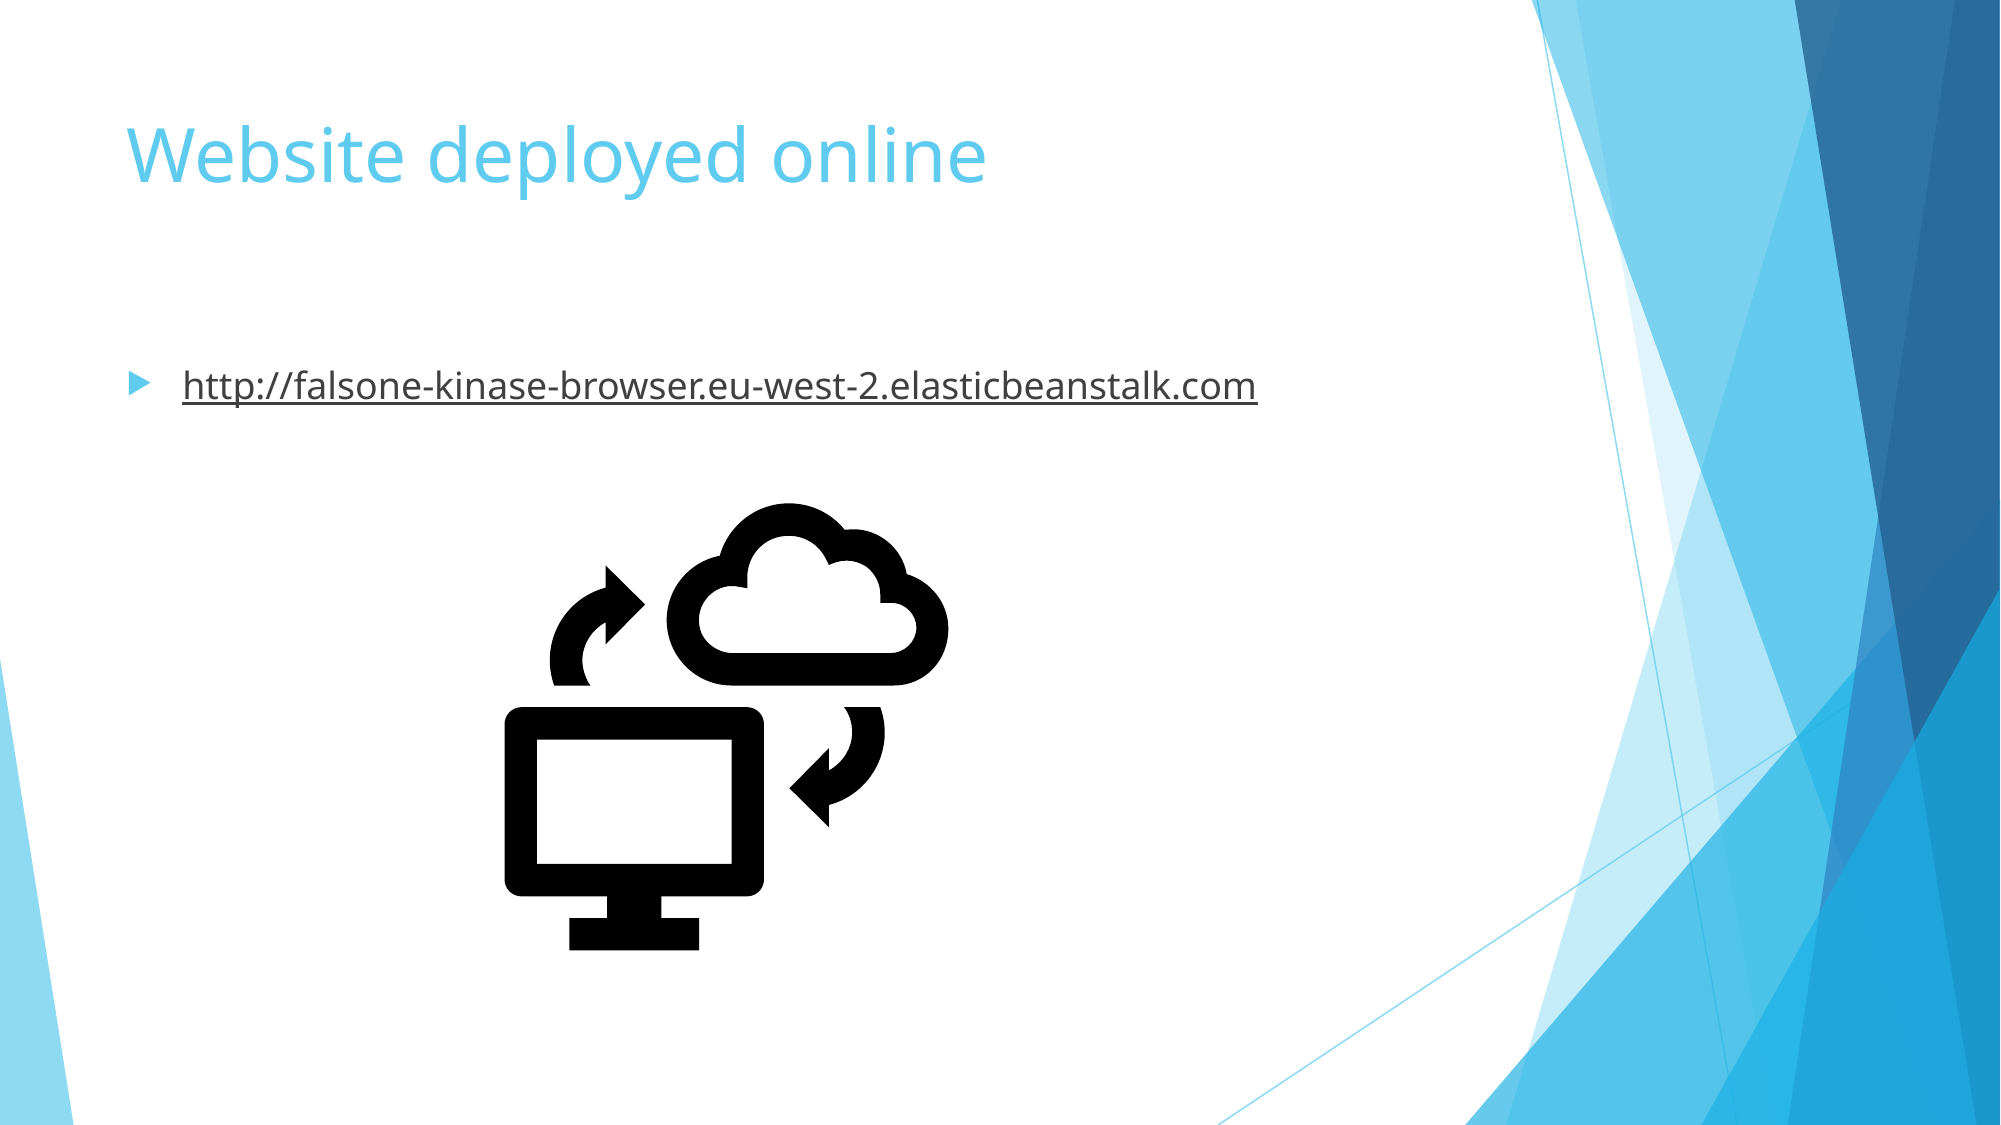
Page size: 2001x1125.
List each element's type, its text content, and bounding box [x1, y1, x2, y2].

title Website deployed online [111, 99, 1522, 317]
picture [463, 466, 989, 992]
list http://falsone-kinase-browser.eu-west-2.elasticbeanstalk.com [111, 354, 1522, 992]
